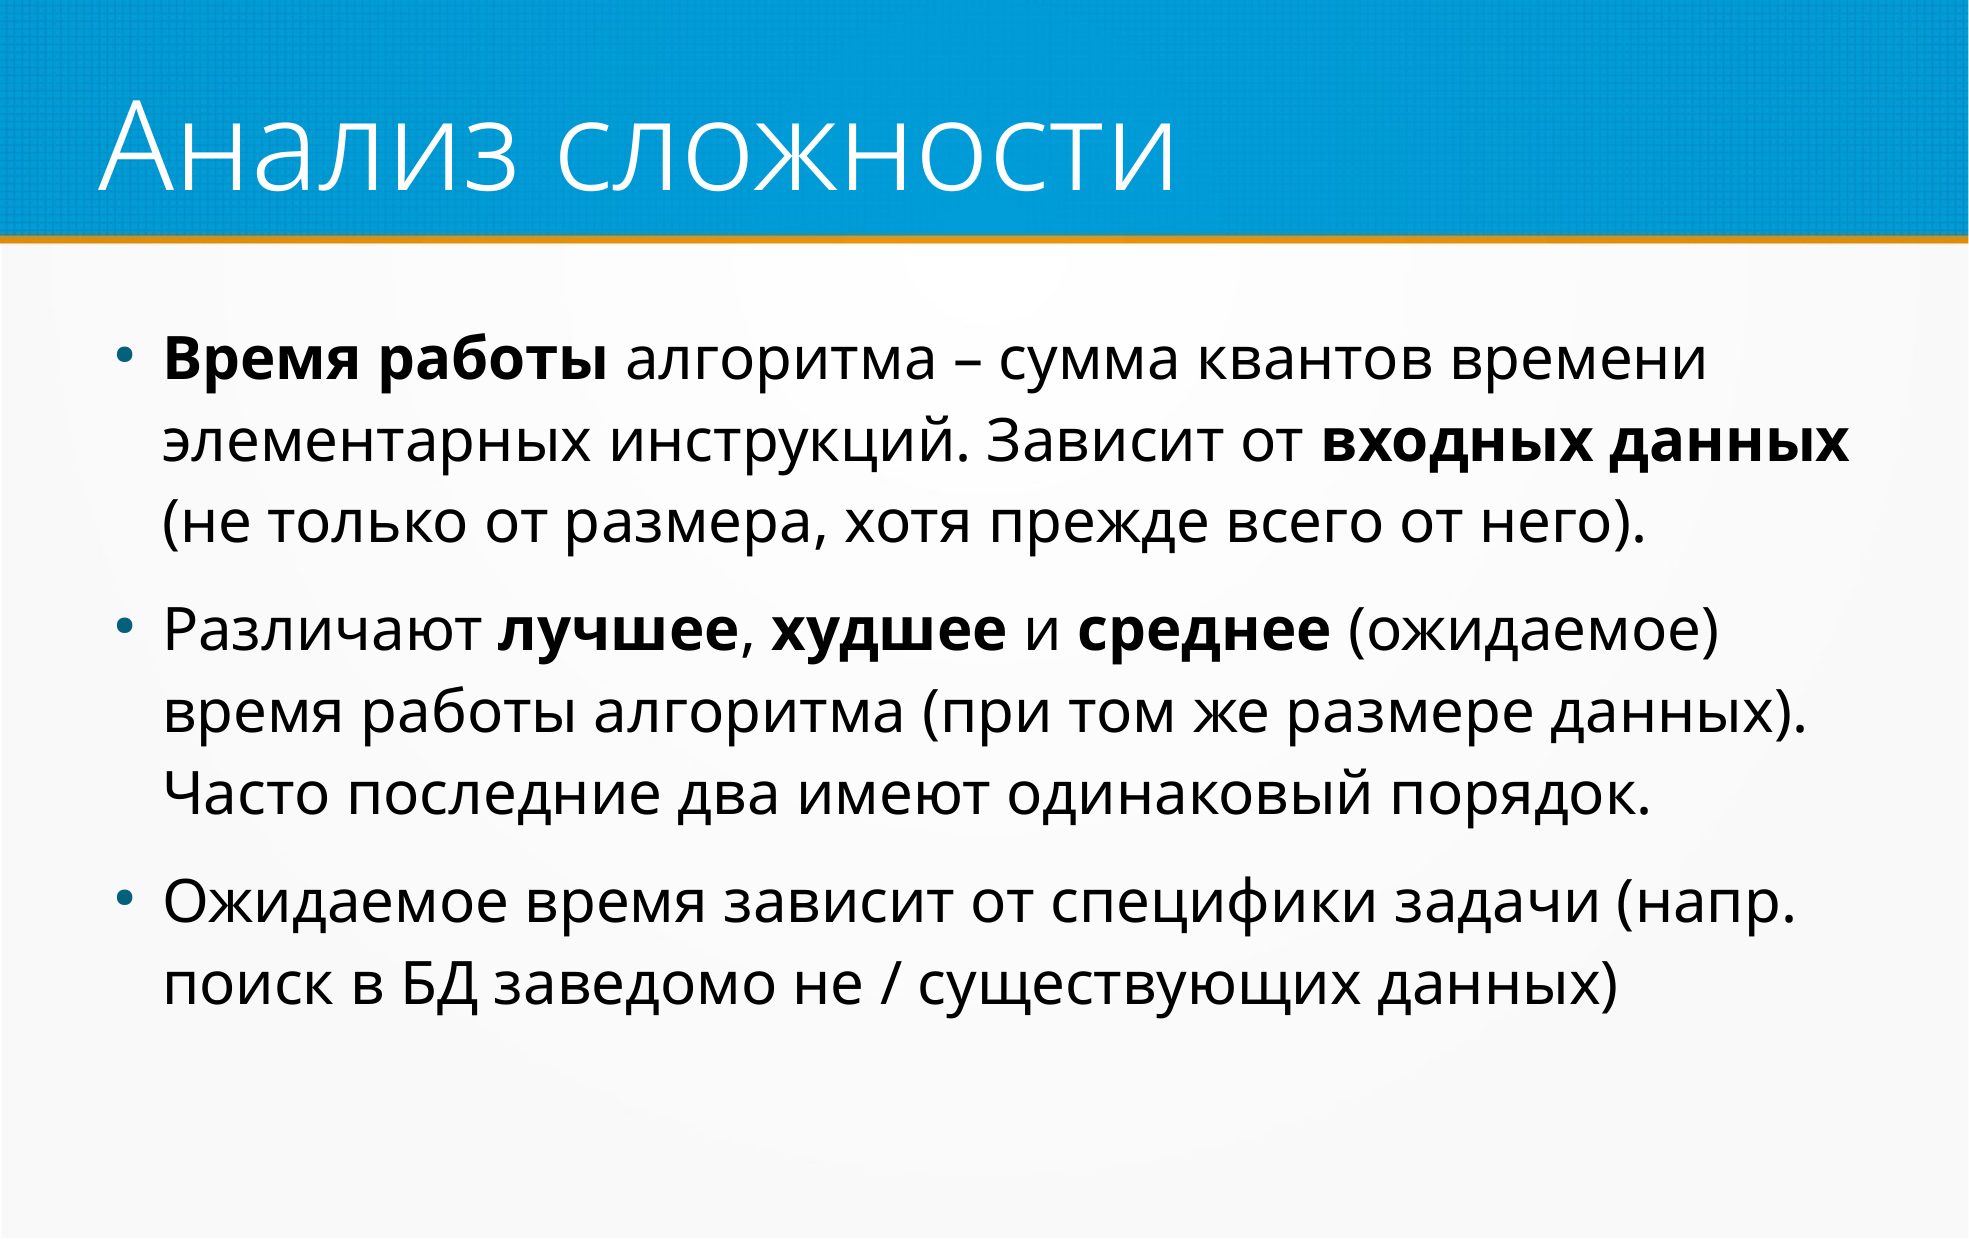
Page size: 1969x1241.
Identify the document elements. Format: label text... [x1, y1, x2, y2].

picture [0, 233, 1969, 1241]
list Время работы алгоритма – сумма квантов времени элементарных инструкций. Зависит от входных данных (не только от размера, хотя прежде всего от него). Различают лучшее, худшее и среднее (ожидаемое) время работы алгоритма (при том же размере данных). Часто последние два имеют одинаковый порядок. Ожидаемое время зависит от специфики задачи (напр. поиск в БД заведомо не / существующих данных) [98, 315, 1861, 1081]
title Анализ сложности [98, 19, 1870, 227]
